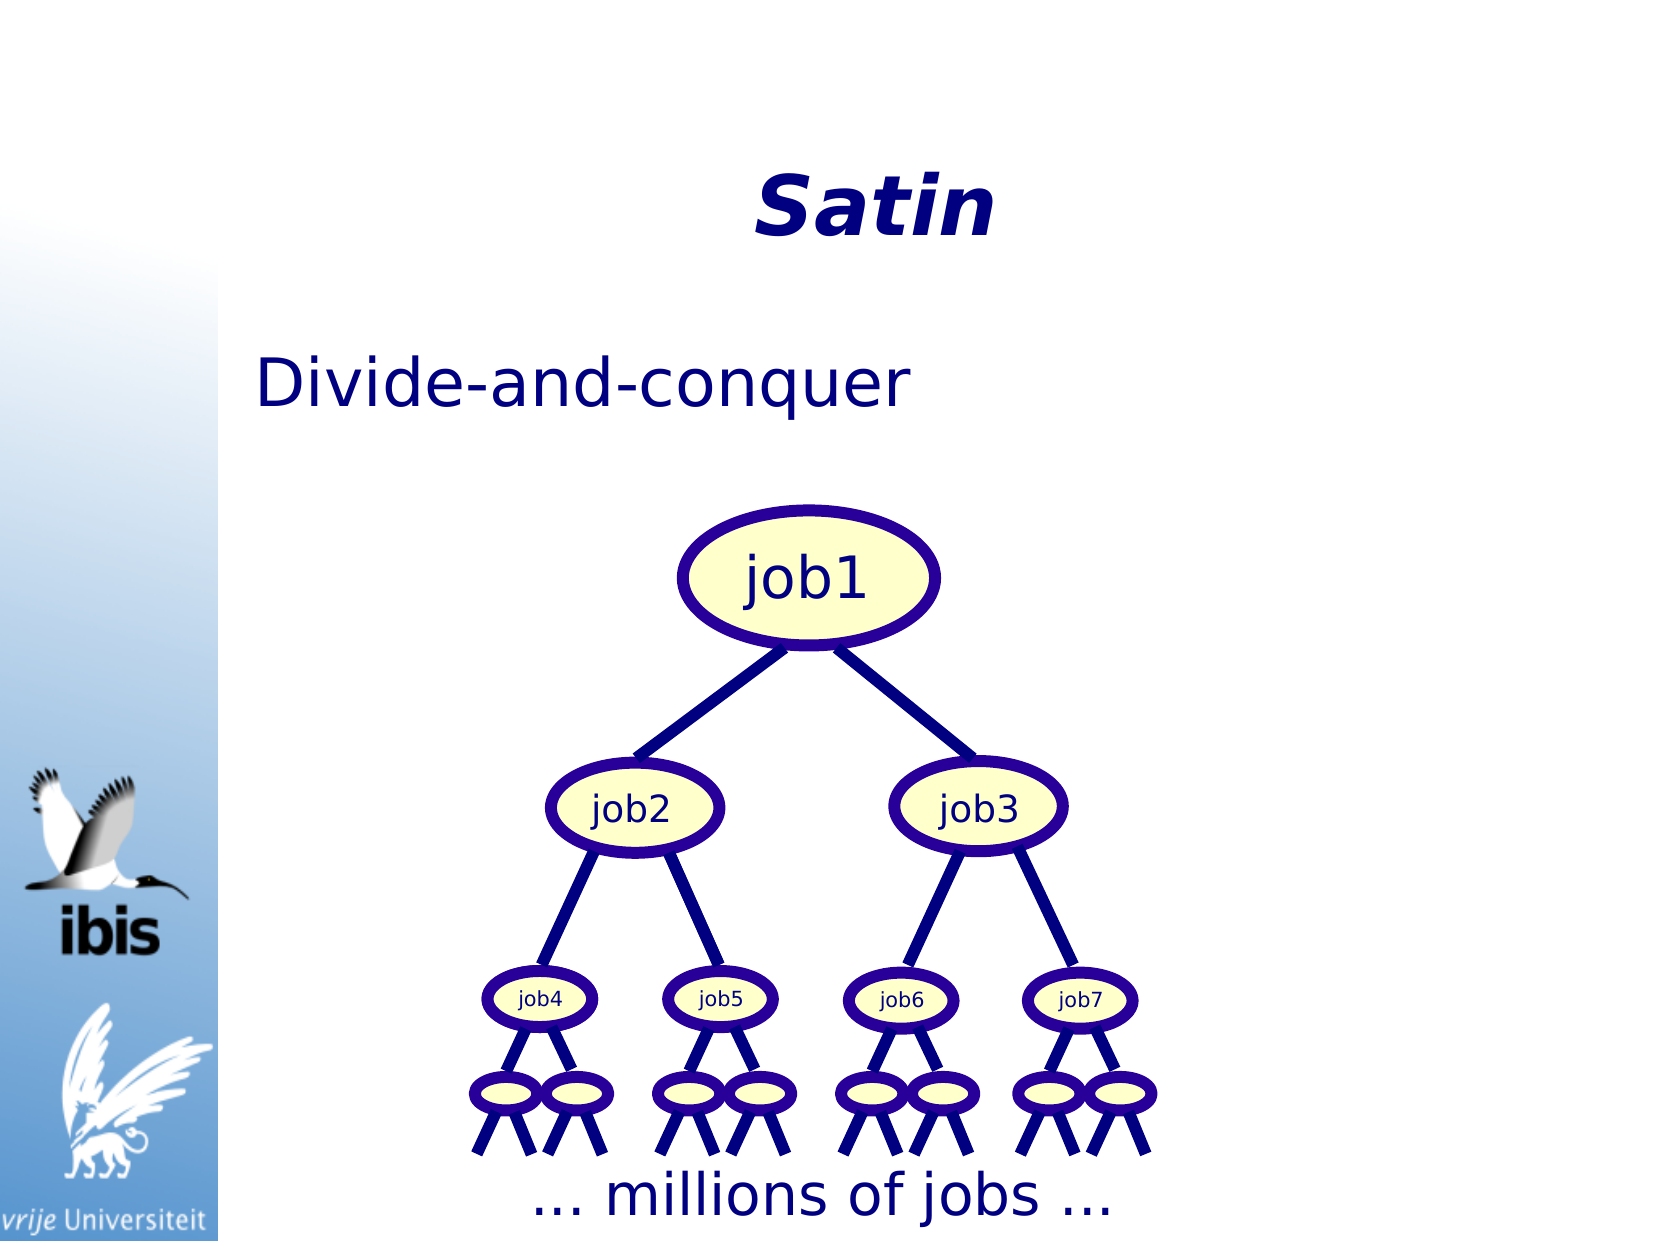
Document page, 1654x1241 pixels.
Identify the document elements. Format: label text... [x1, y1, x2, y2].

text_box [911, 1076, 975, 1111]
text_box job3 [938, 788, 1046, 834]
picture [0, 0, 218, 1241]
text_box job4 [518, 986, 585, 1015]
text_box job5 [699, 986, 766, 1016]
text_box [545, 1076, 609, 1111]
list Divide-and-conquer [236, 344, 1534, 1196]
text_box [894, 761, 1063, 852]
text_box job1 [744, 544, 871, 613]
text_box [1027, 972, 1133, 1029]
text_box [474, 1076, 538, 1111]
text_box ... millions of jobs ... [530, 1161, 1116, 1230]
text_box job2 [591, 788, 699, 834]
text_box [1088, 1076, 1152, 1111]
text_box job7 [1058, 988, 1126, 1017]
text_box [840, 1076, 904, 1111]
text_box [487, 970, 593, 1028]
text_box [1018, 1076, 1081, 1111]
text_box [668, 971, 773, 1028]
text_box [682, 510, 936, 646]
text_box [550, 762, 720, 853]
text_box [728, 1076, 792, 1111]
text_box job6 [879, 988, 947, 1017]
text_box [848, 972, 954, 1029]
text_box [657, 1076, 721, 1111]
title Satin [219, 102, 1534, 311]
